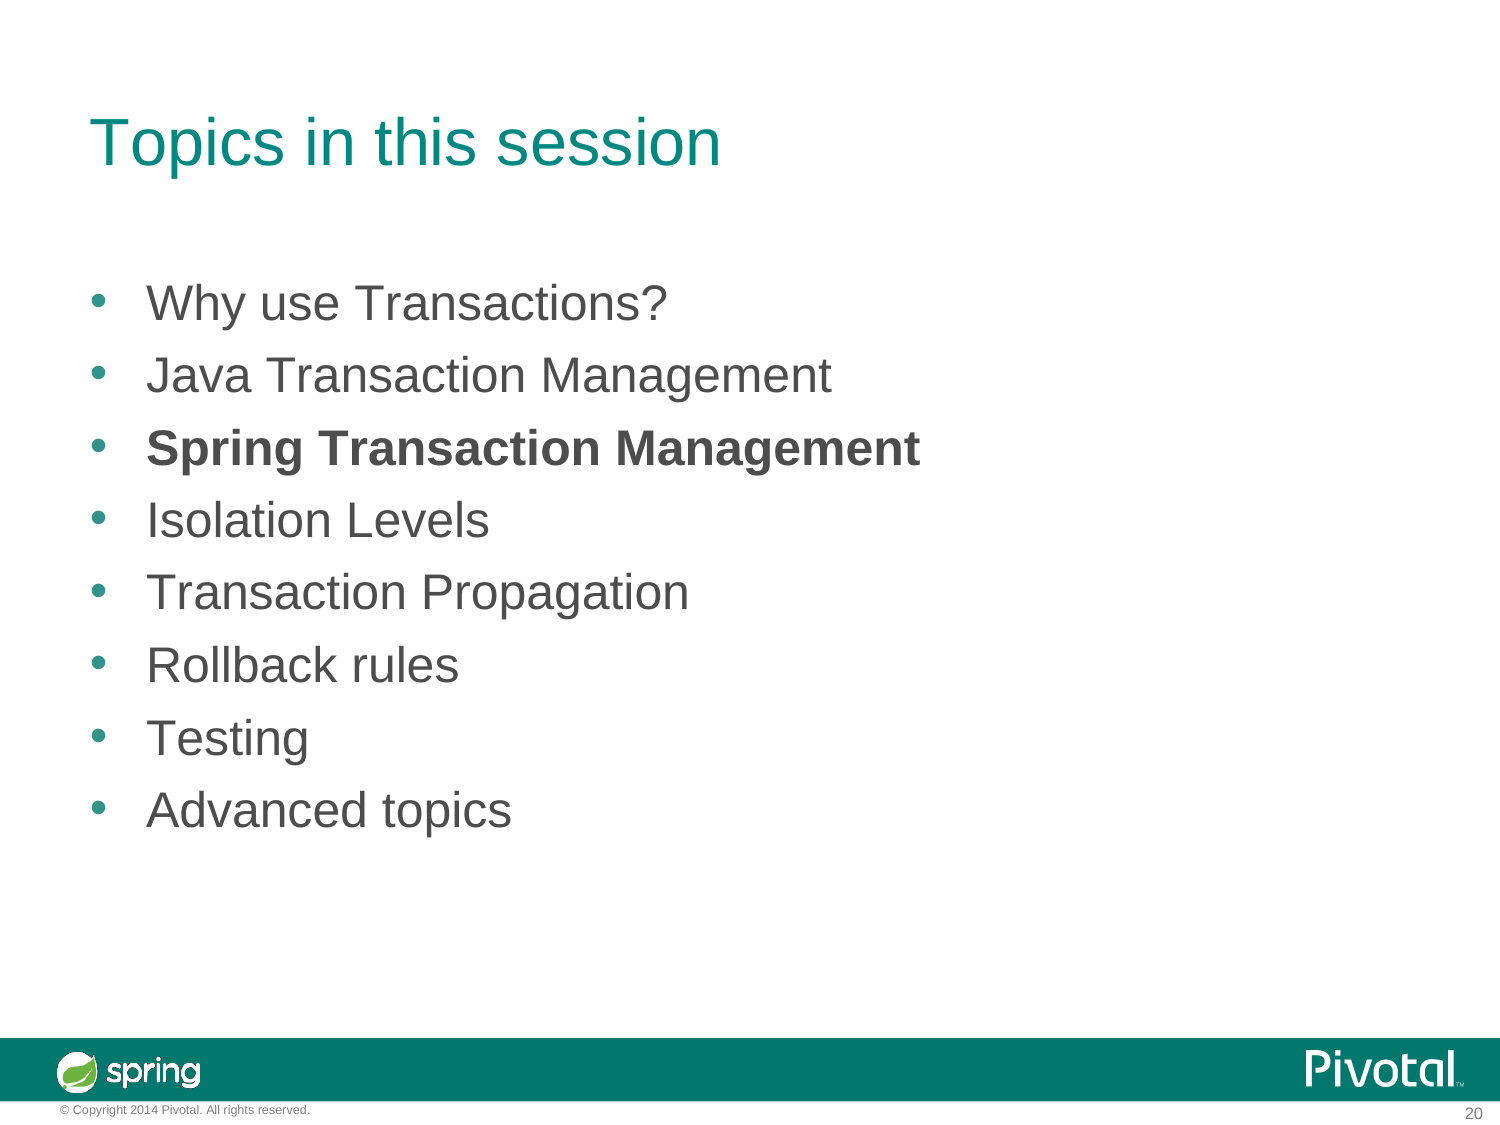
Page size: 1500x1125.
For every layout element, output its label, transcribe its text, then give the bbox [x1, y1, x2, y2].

picture [32, 1041, 210, 1103]
picture [1306, 1050, 1464, 1087]
list Why use Transactions? Java Transaction Management Spring Transaction Management Isolation Levels Transaction Propagation Rollback rules Testing Advanced topics [75, 262, 1426, 846]
title Topics in this session [75, 44, 1426, 233]
